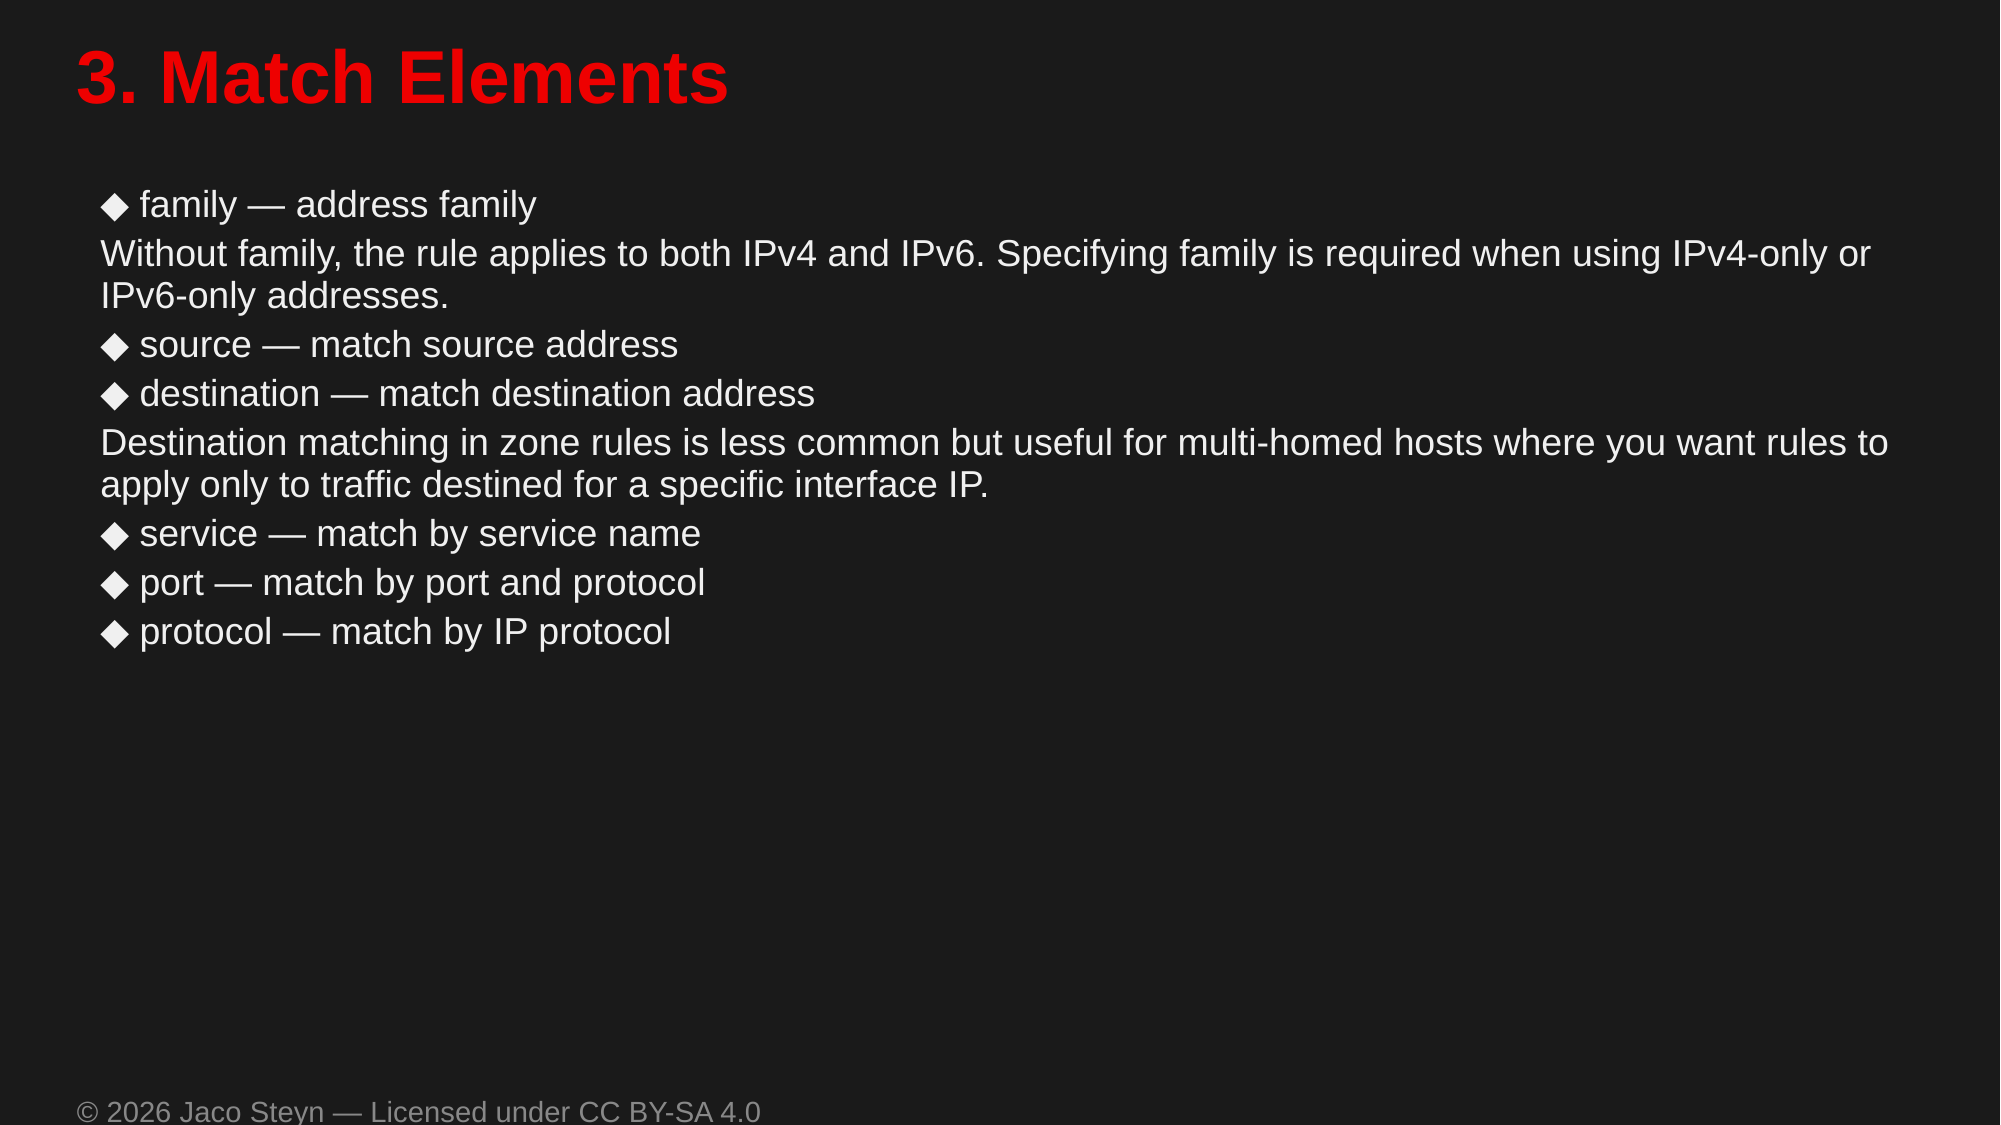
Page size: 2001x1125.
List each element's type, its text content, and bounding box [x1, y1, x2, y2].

text_box ◆ family — address family Without family, the rule applies to both IPv4 and IPv6. Specifying family is required when using IPv4-only or IPv6-only addresses. ◆ source — match source address ◆ destination — match destination address Destination matching in zone rules is less common but useful for multi-homed hosts where you want rules to apply only to traffic destined for a specific interface IP. ◆ service — match by service name ◆ port — match by port and protocol ◆ protocol — match by IP protocol [59, 171, 1942, 1083]
text_box 3. Match Elements [59, 23, 1942, 154]
text_box © 2026 Jaco Steyn — Licensed under CC BY-SA 4.0 [59, 1083, 1942, 1120]
